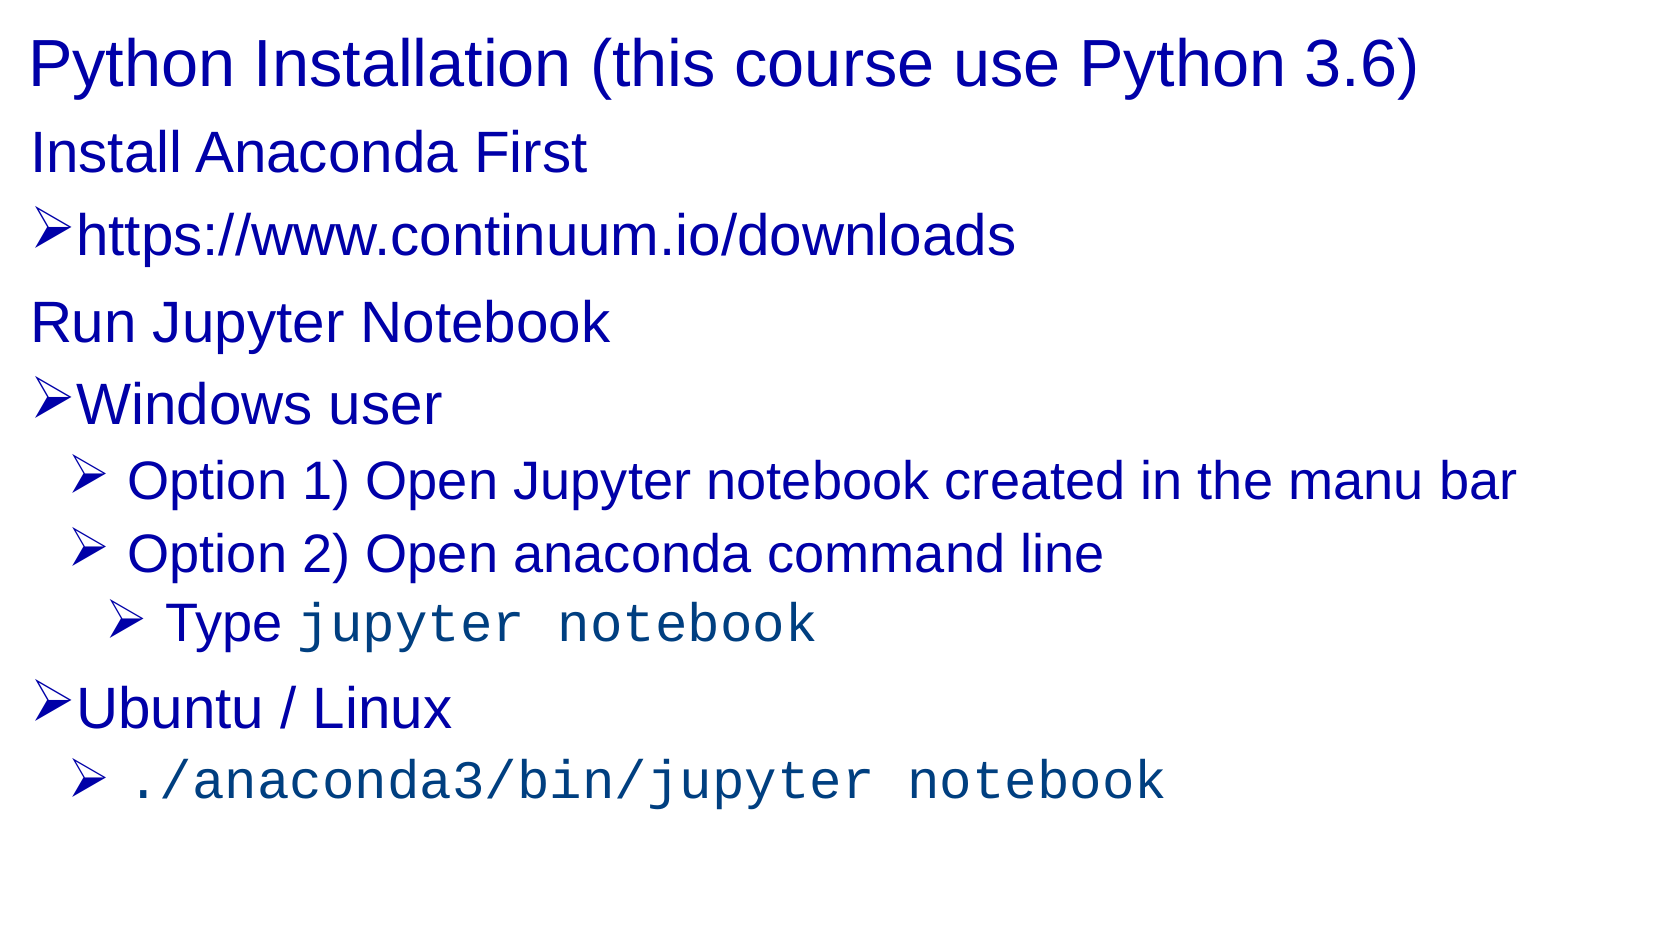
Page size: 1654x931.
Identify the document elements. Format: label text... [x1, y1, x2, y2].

title Python Installation (this course use Python 3.6) [28, 21, 1626, 106]
list Install Anaconda First https://www.continuum.io/downloads Run Jupyter Notebook Windows user Option 1) Open Jupyter notebook created in the manu bar Option 2) Open anaconda command line Type jupyter notebook Ubuntu / Linux ./anaconda3/bin/jupyter notebook [30, 120, 1645, 916]
